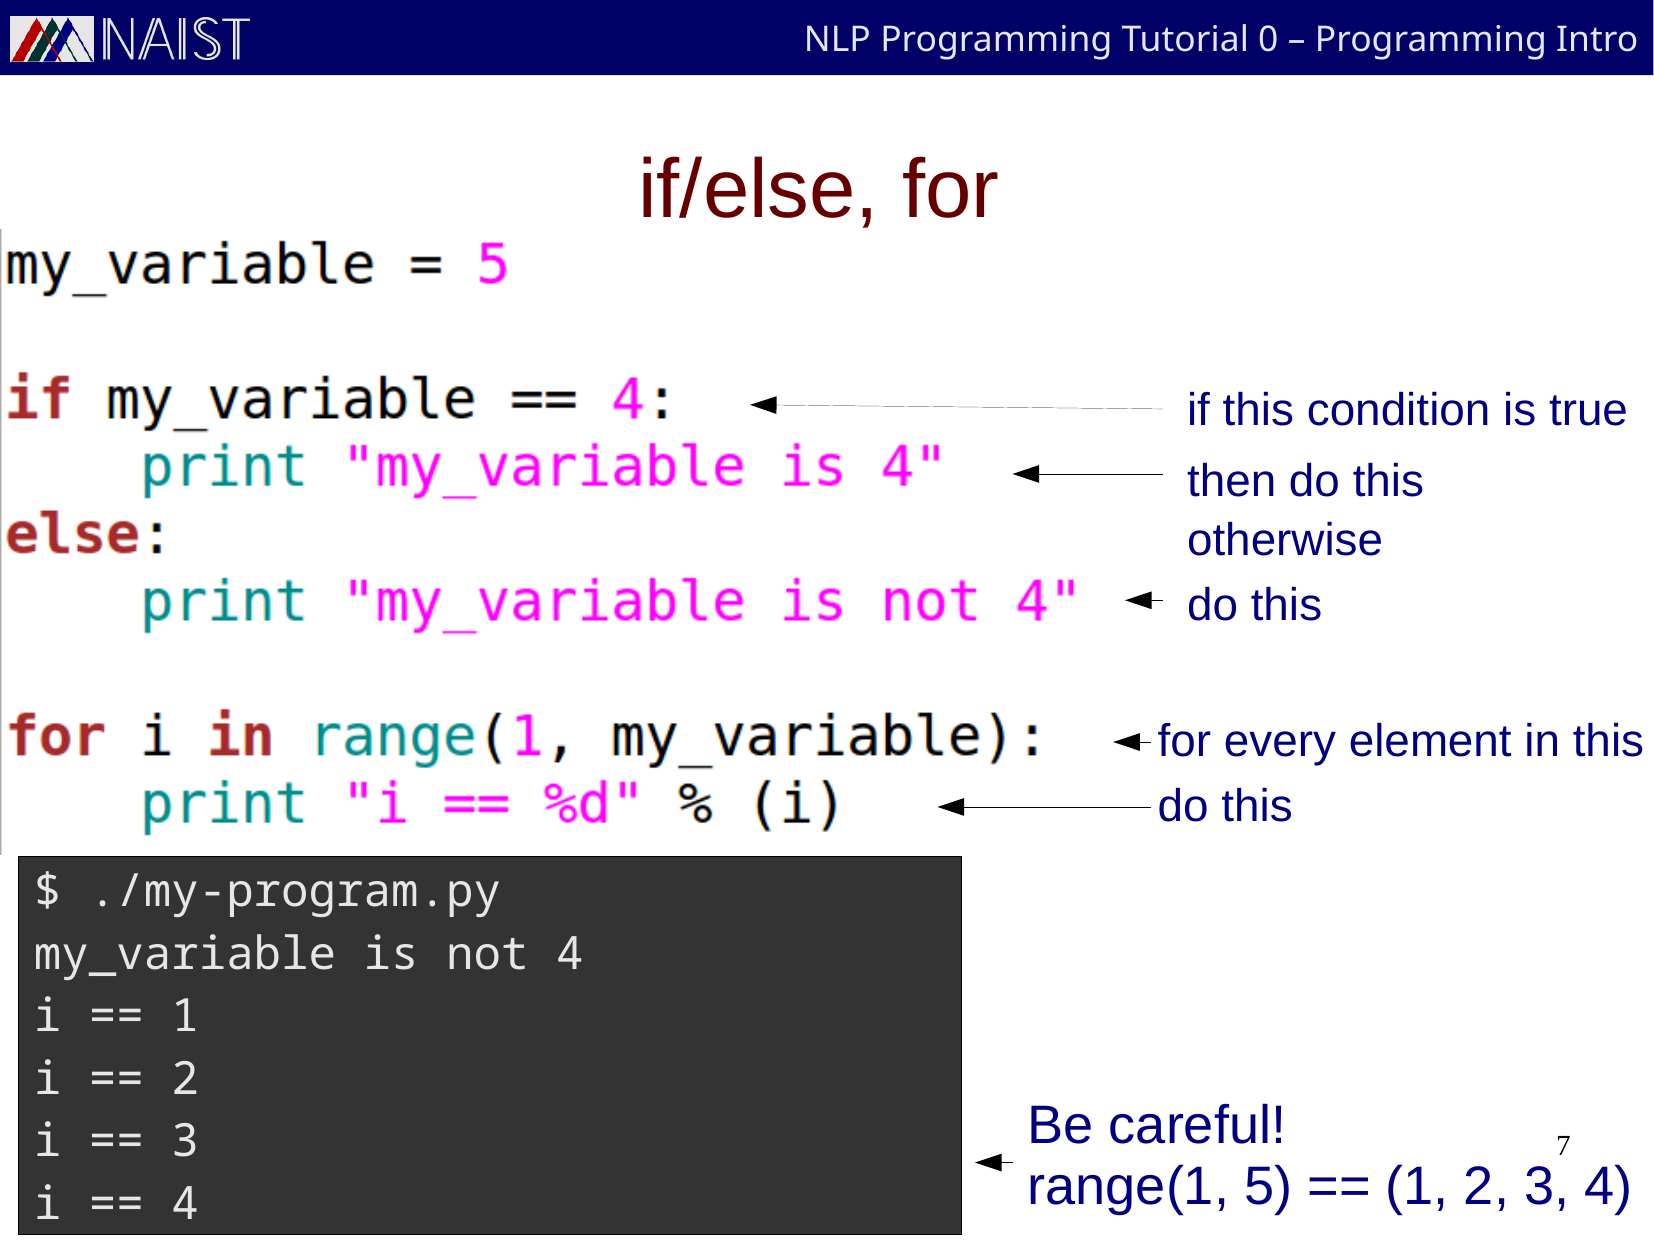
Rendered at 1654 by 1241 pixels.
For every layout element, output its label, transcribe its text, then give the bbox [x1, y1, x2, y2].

text_box Be careful! range(1, 5) == (1, 2, 3, 4) [1012, 1087, 1649, 1224]
picture [0, 229, 1088, 855]
text_box for every element in this [1142, 707, 1654, 774]
picture [102, 17, 251, 60]
text_box do this [1142, 772, 1308, 839]
text_box if this condition is true [1172, 376, 1644, 443]
text_box then do this [1172, 447, 1440, 514]
text_box $ ./my-program.py my_variable is not 4 i == 1 i == 2 i == 3 i == 4 [18, 856, 962, 1235]
title if/else, for [75, 92, 1564, 285]
text_box otherwise [1172, 506, 1399, 573]
text_box do this [1172, 571, 1338, 638]
picture [10, 16, 94, 62]
